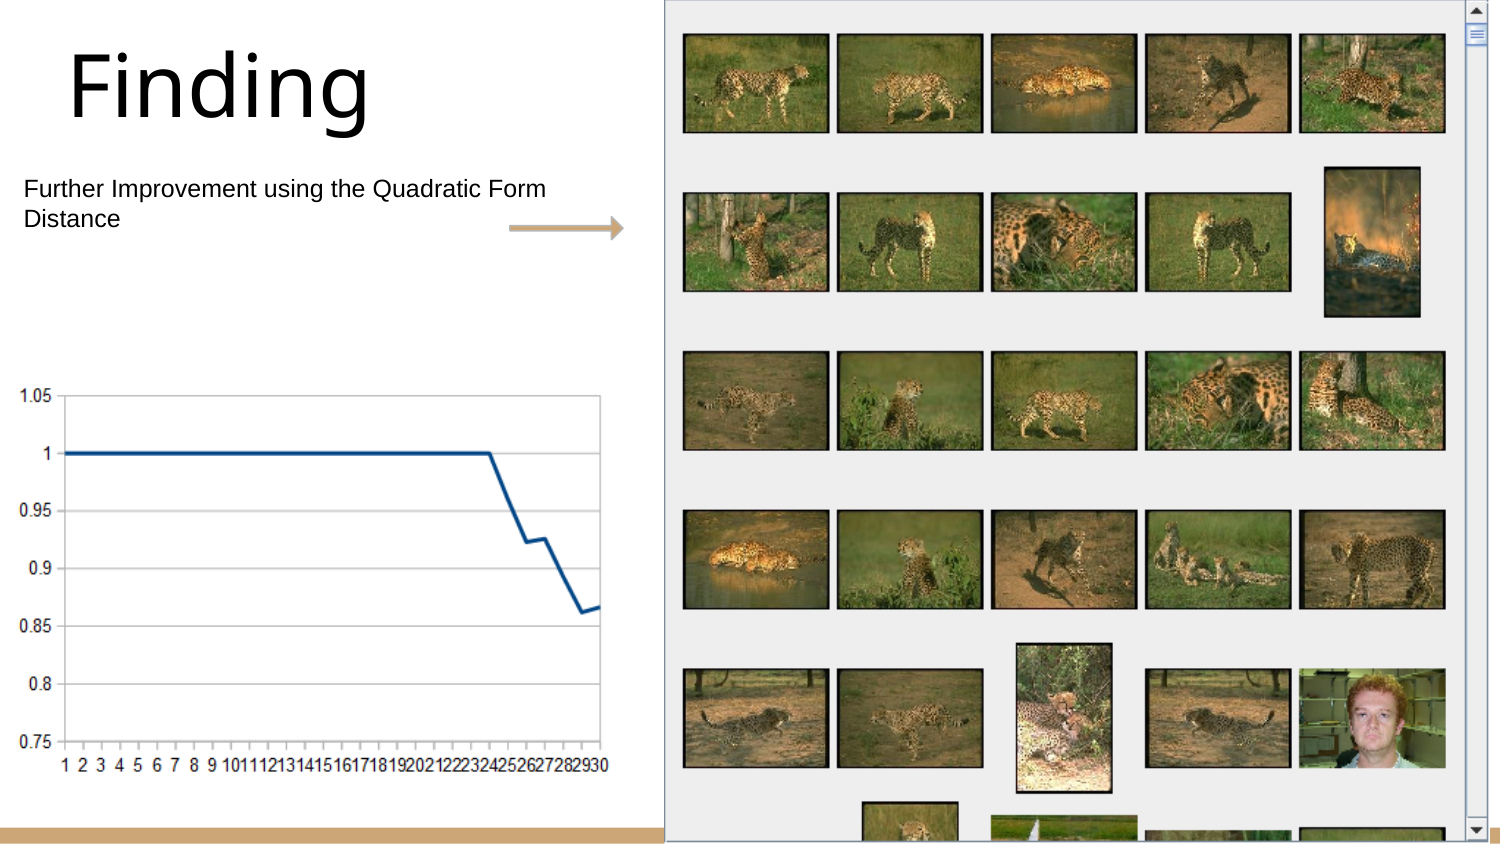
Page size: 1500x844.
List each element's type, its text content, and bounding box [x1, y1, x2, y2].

title Finding [51, 40, 510, 150]
picture [664, 0, 1500, 844]
list Further Improvement using the Quadratic Form Distance [8, 157, 608, 349]
text_box [509, 216, 623, 240]
picture [8, 376, 623, 787]
